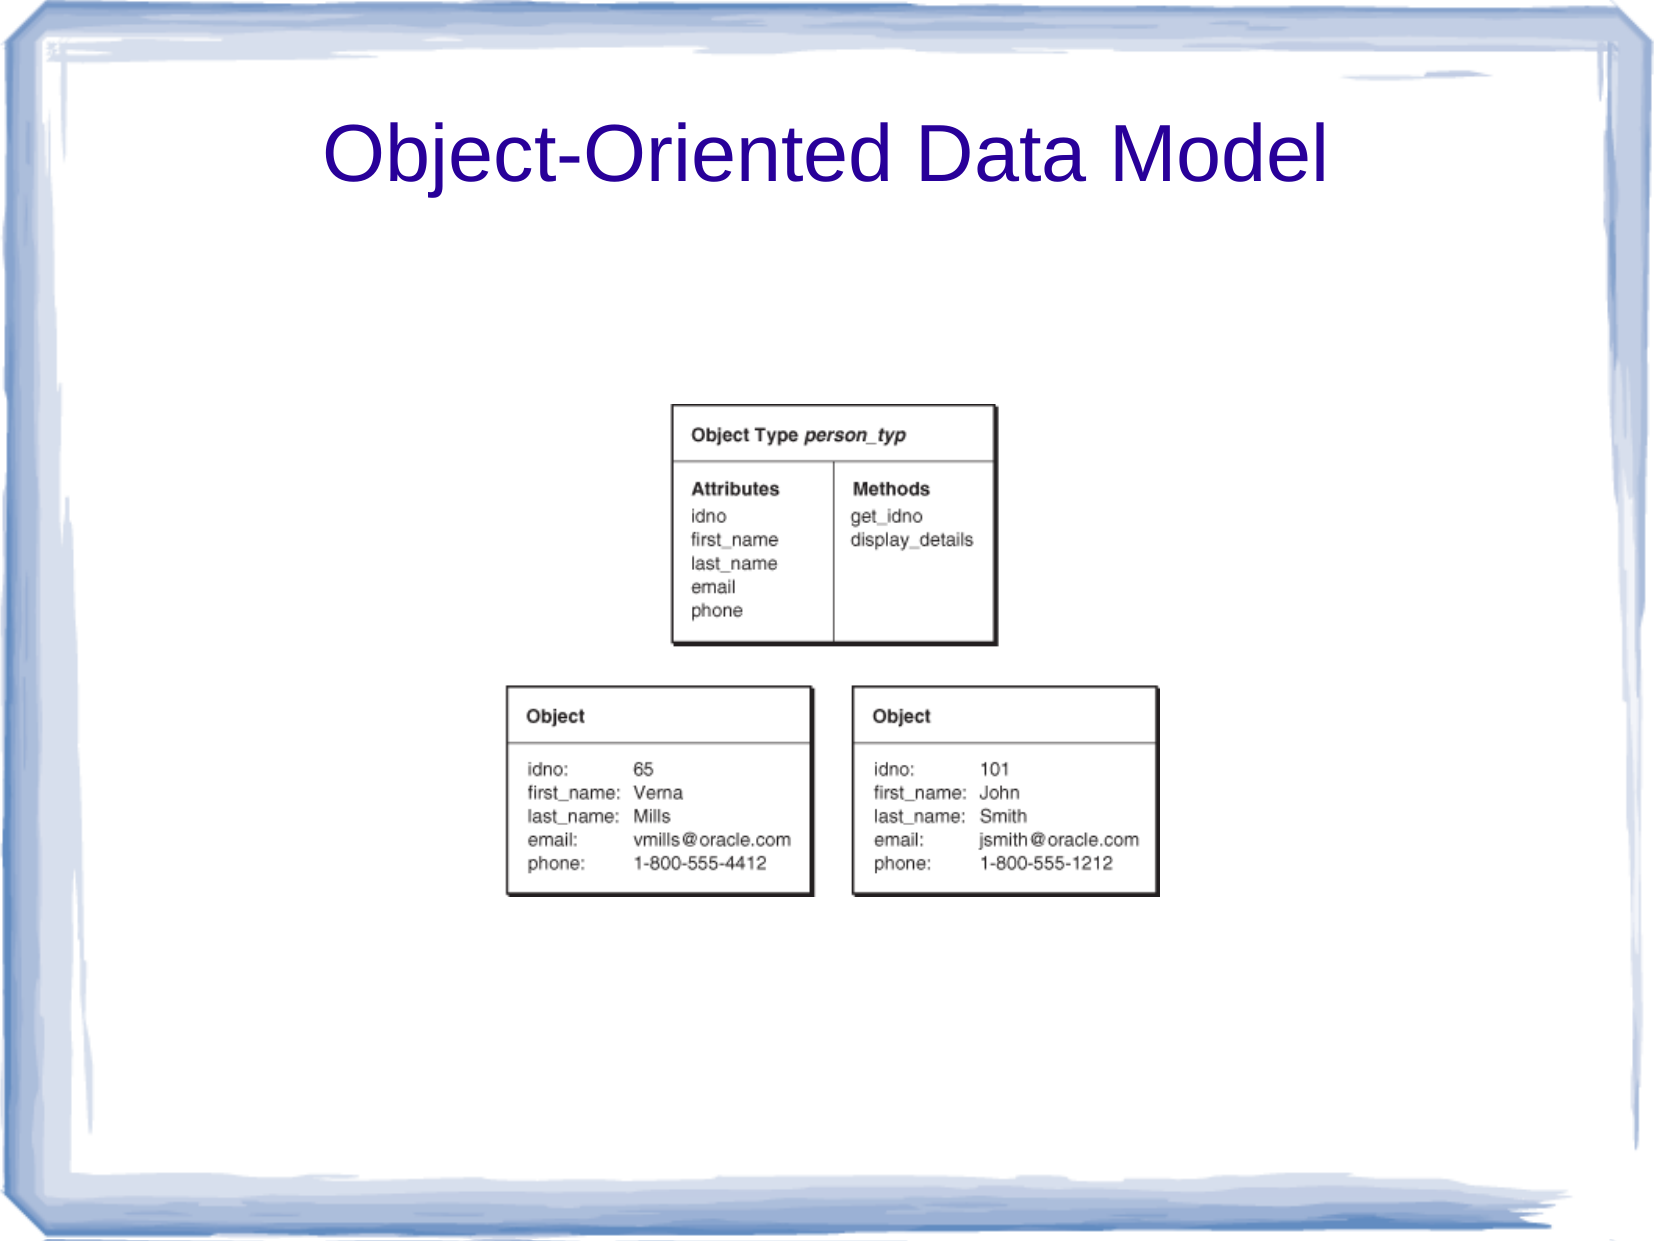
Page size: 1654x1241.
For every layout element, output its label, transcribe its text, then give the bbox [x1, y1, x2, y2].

title Object-Oriented Data Model [82, 56, 1571, 250]
picture [0, 0, 1654, 1241]
